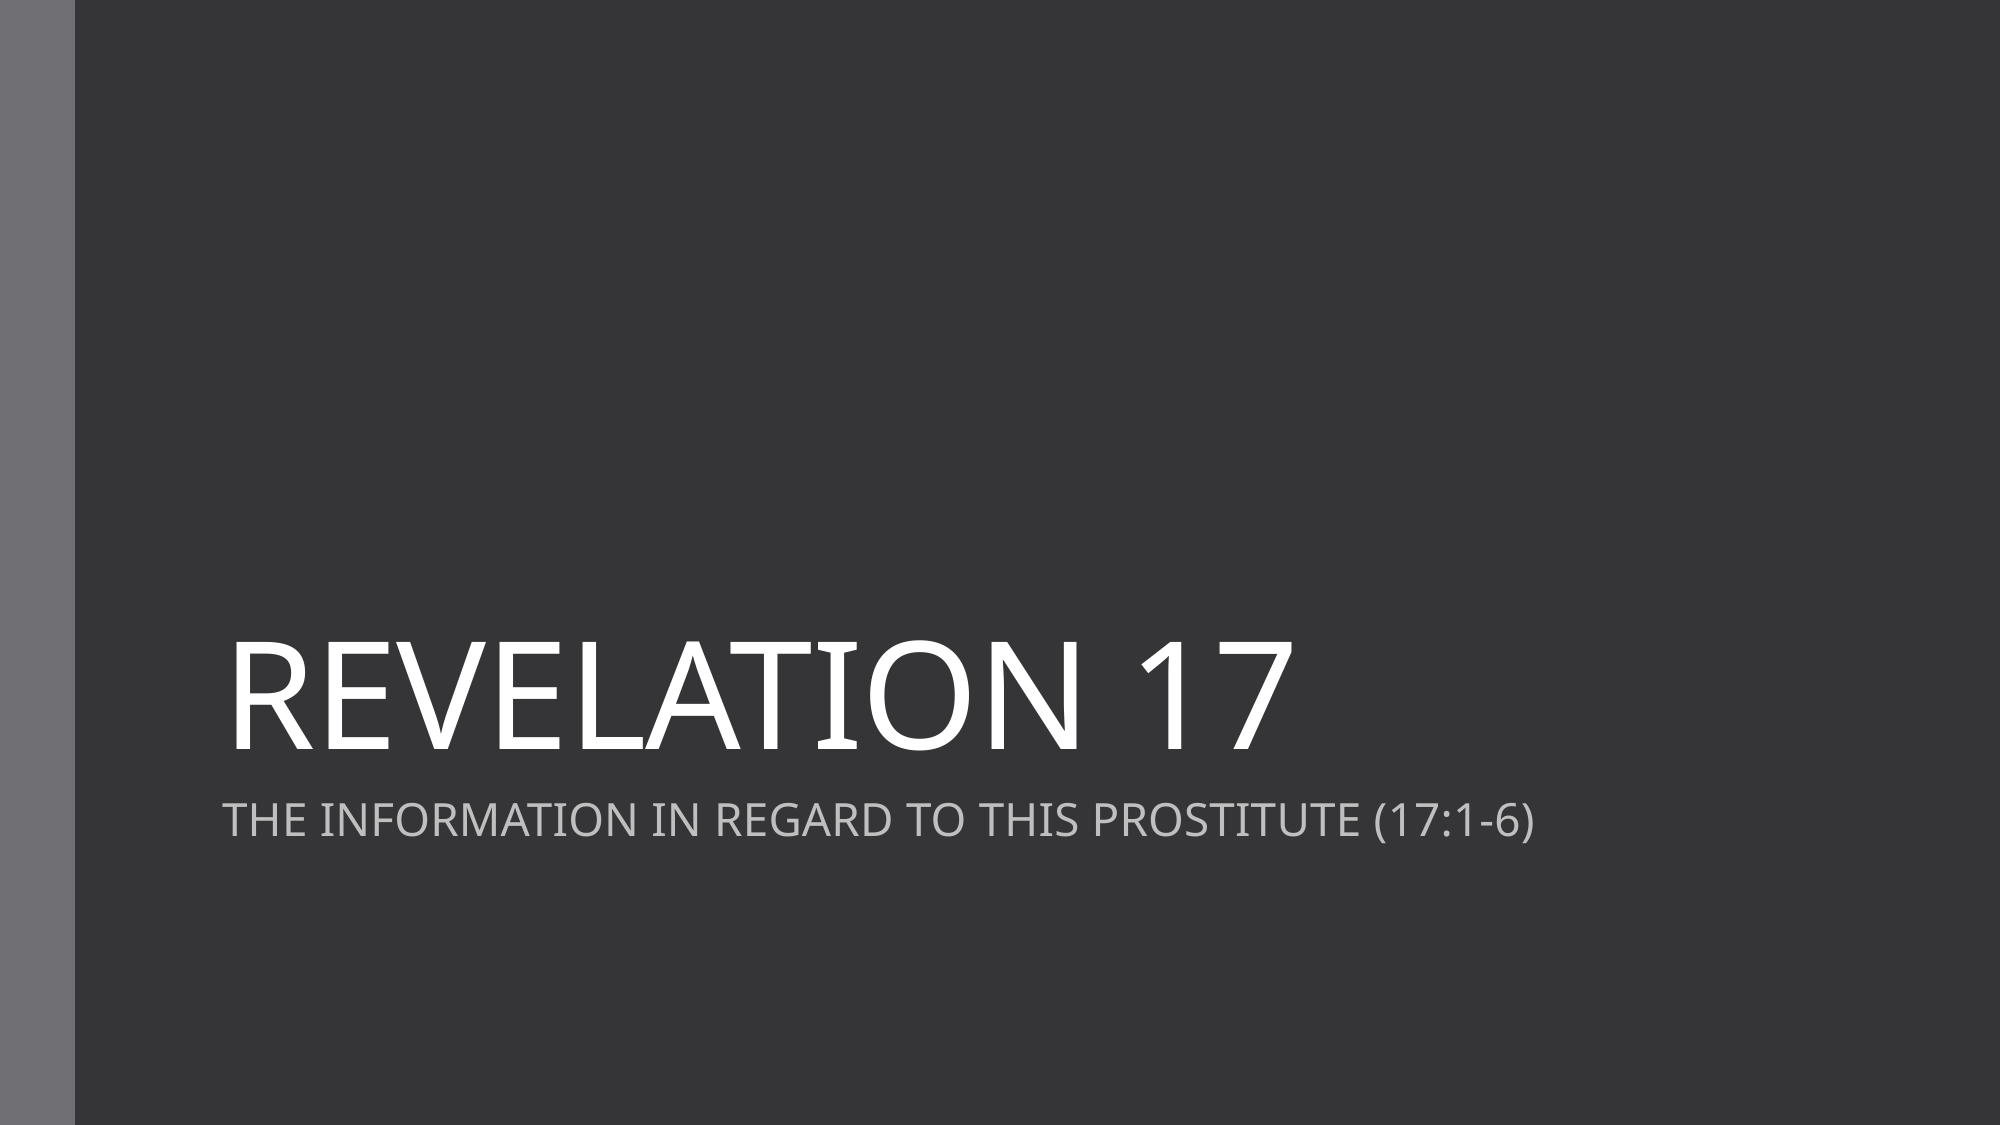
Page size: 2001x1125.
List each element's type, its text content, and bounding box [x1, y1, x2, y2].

title REVELATION 17 [206, 124, 1752, 787]
subtitle THE INFORMATION IN REGARD TO THIS PROSTITUTE (17:1-6) [206, 787, 1752, 1066]
